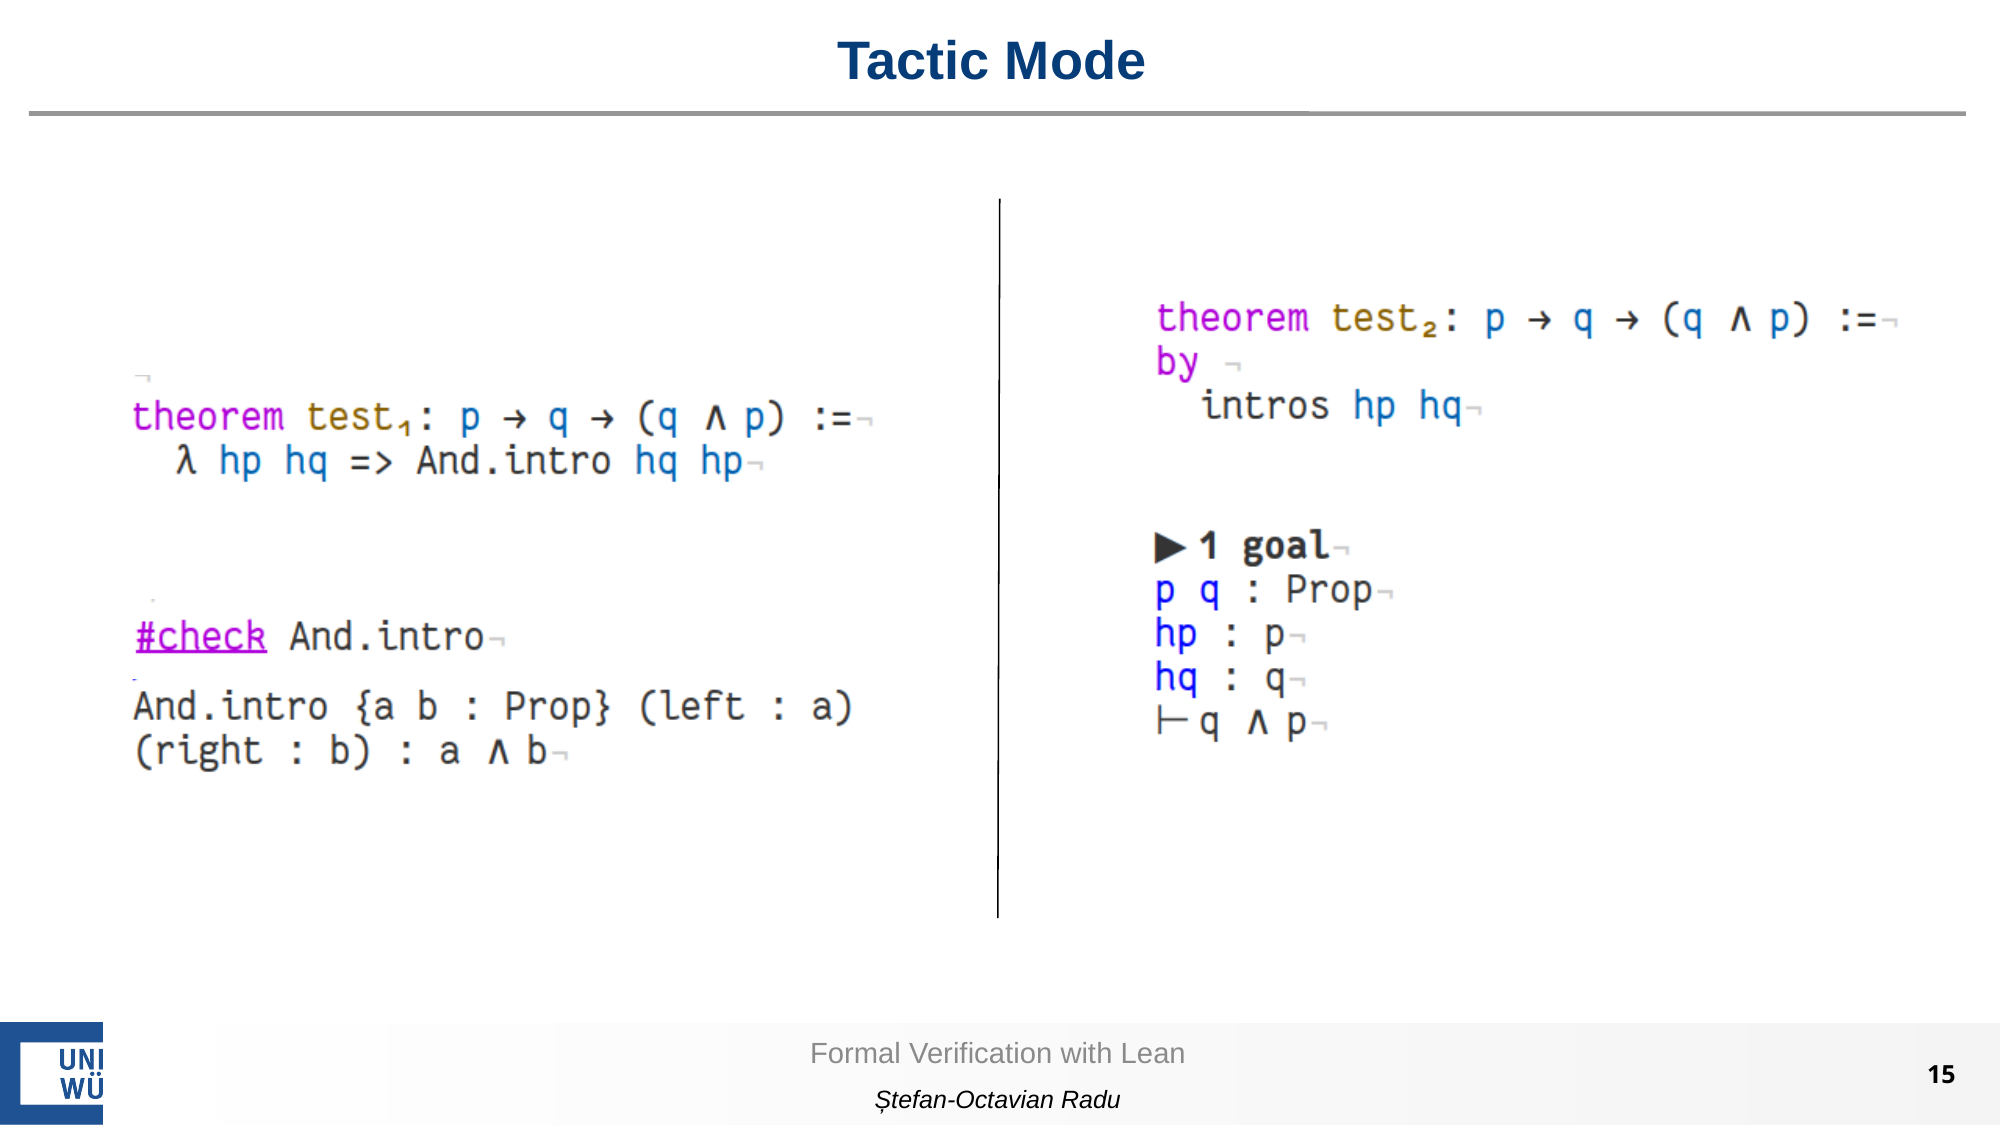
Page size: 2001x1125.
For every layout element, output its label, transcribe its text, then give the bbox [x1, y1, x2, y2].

picture [130, 679, 867, 791]
picture [130, 599, 537, 674]
title Tactic Mode [118, 4, 1867, 111]
picture [1152, 292, 1915, 429]
picture [118, 375, 879, 501]
picture [1152, 523, 1434, 750]
picture [0, 1022, 103, 1125]
